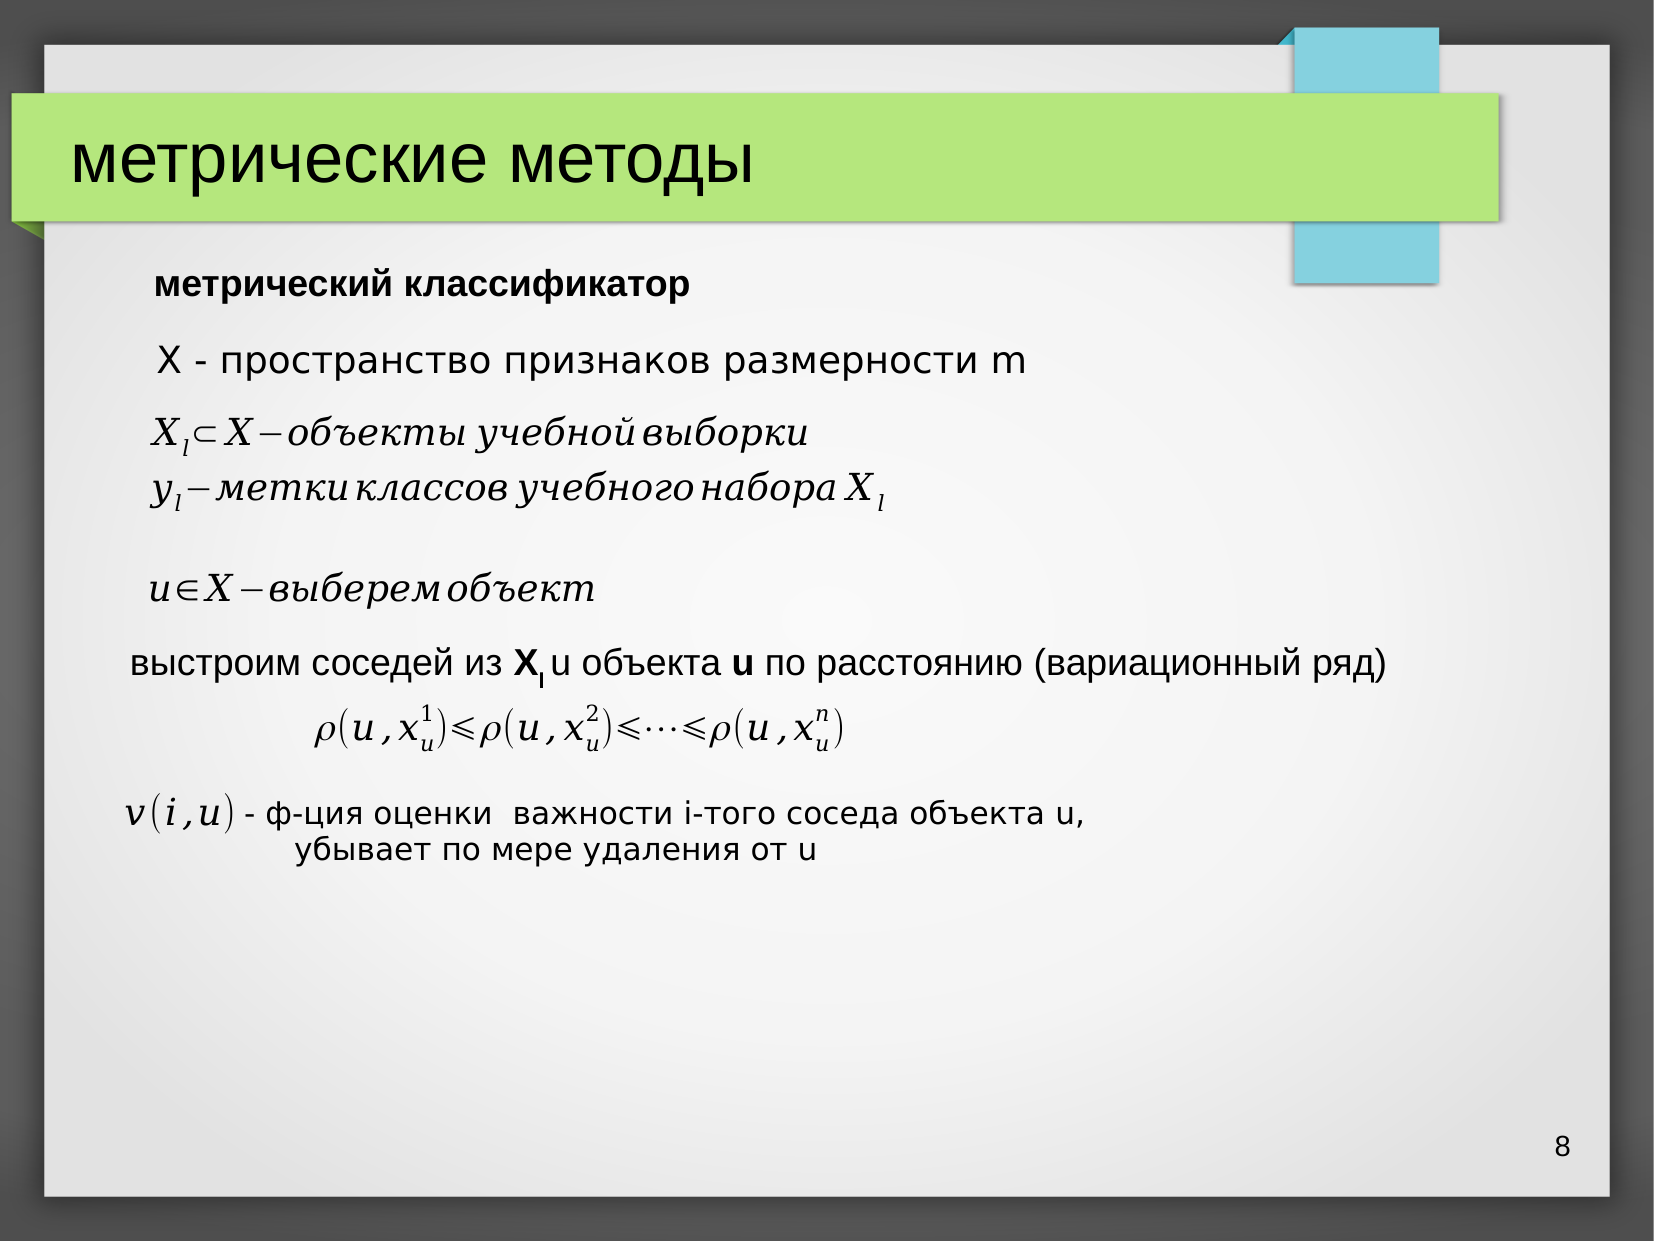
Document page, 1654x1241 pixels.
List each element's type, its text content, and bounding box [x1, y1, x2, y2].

chart [141, 566, 604, 611]
chart [141, 466, 891, 516]
text_box выстроим соседей из Xl u объекта u по расстоянию (вариационный ряд) [129, 637, 1512, 697]
text_box X - пространство признаков размерности m [141, 331, 1043, 392]
subtitle метрический классификатор [153, 259, 815, 307]
title метрические методы [70, 118, 1205, 199]
chart [141, 410, 816, 461]
chart [307, 701, 851, 756]
text_box - ф-ция оценки важности i-того соседа объекта u, убывает по мере удаления от u [219, 787, 1123, 879]
chart [118, 791, 219, 837]
picture [0, 0, 1654, 1241]
